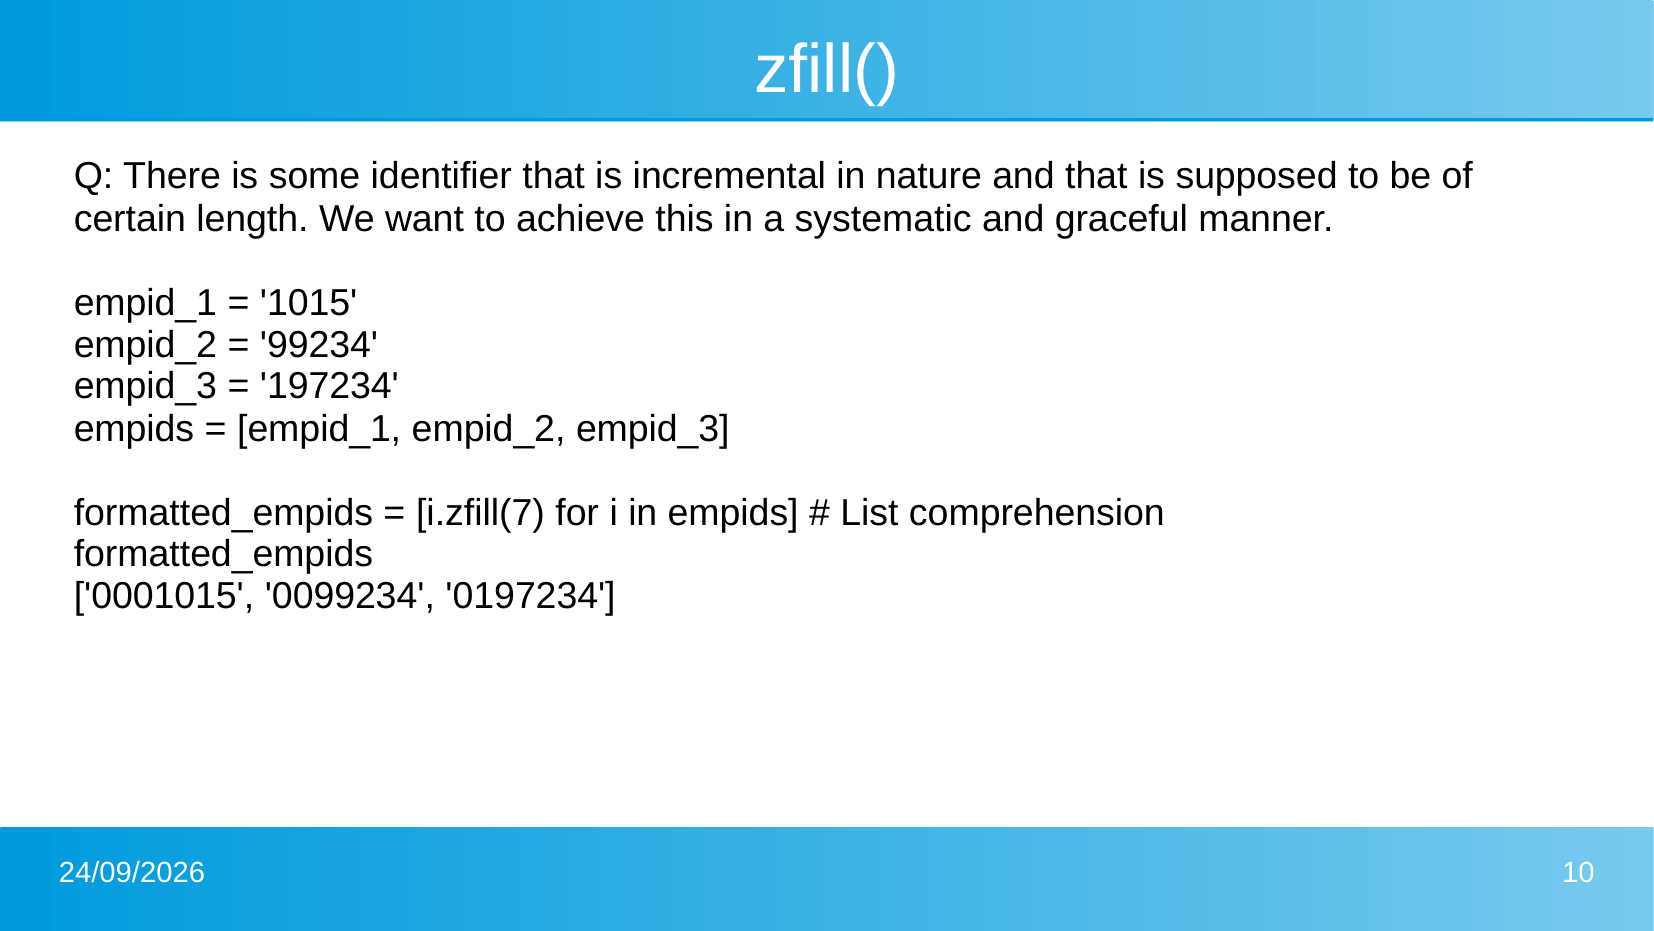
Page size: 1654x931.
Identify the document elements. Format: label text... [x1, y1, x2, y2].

title zfill() [59, 29, 1595, 108]
text_box Q: There is some identifier that is incremental in nature and that is supposed to be of certain length. We want to achieve this in a systematic and graceful manner. empid_1 = '1015' empid_2 = '99234' empid_3 = '197234' empids = [empid_1, empid_2, empid_3] formatted_empids = [i.zfill(7) for i in empids] # List comprehension formatted_empids ['0001015', '0099234', '0197234'] [59, 147, 1595, 625]
